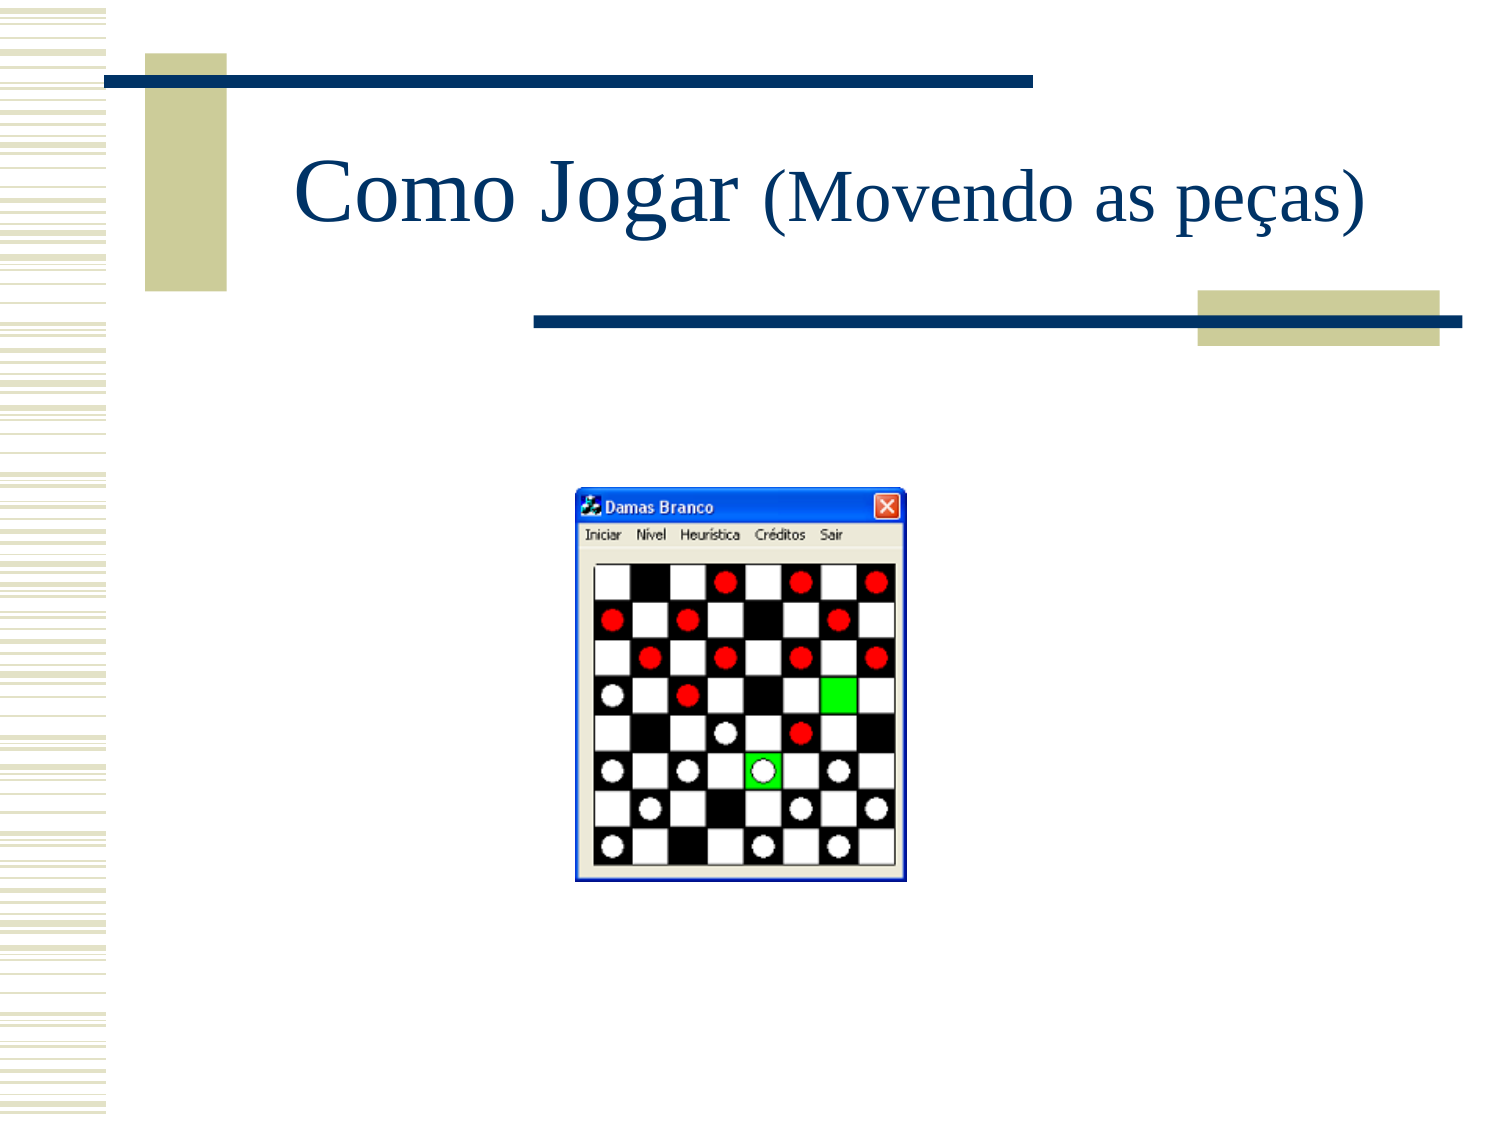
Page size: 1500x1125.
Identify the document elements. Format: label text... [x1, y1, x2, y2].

picture [575, 487, 907, 882]
title Como Jogar (Movendo as peças) [225, 99, 1436, 288]
